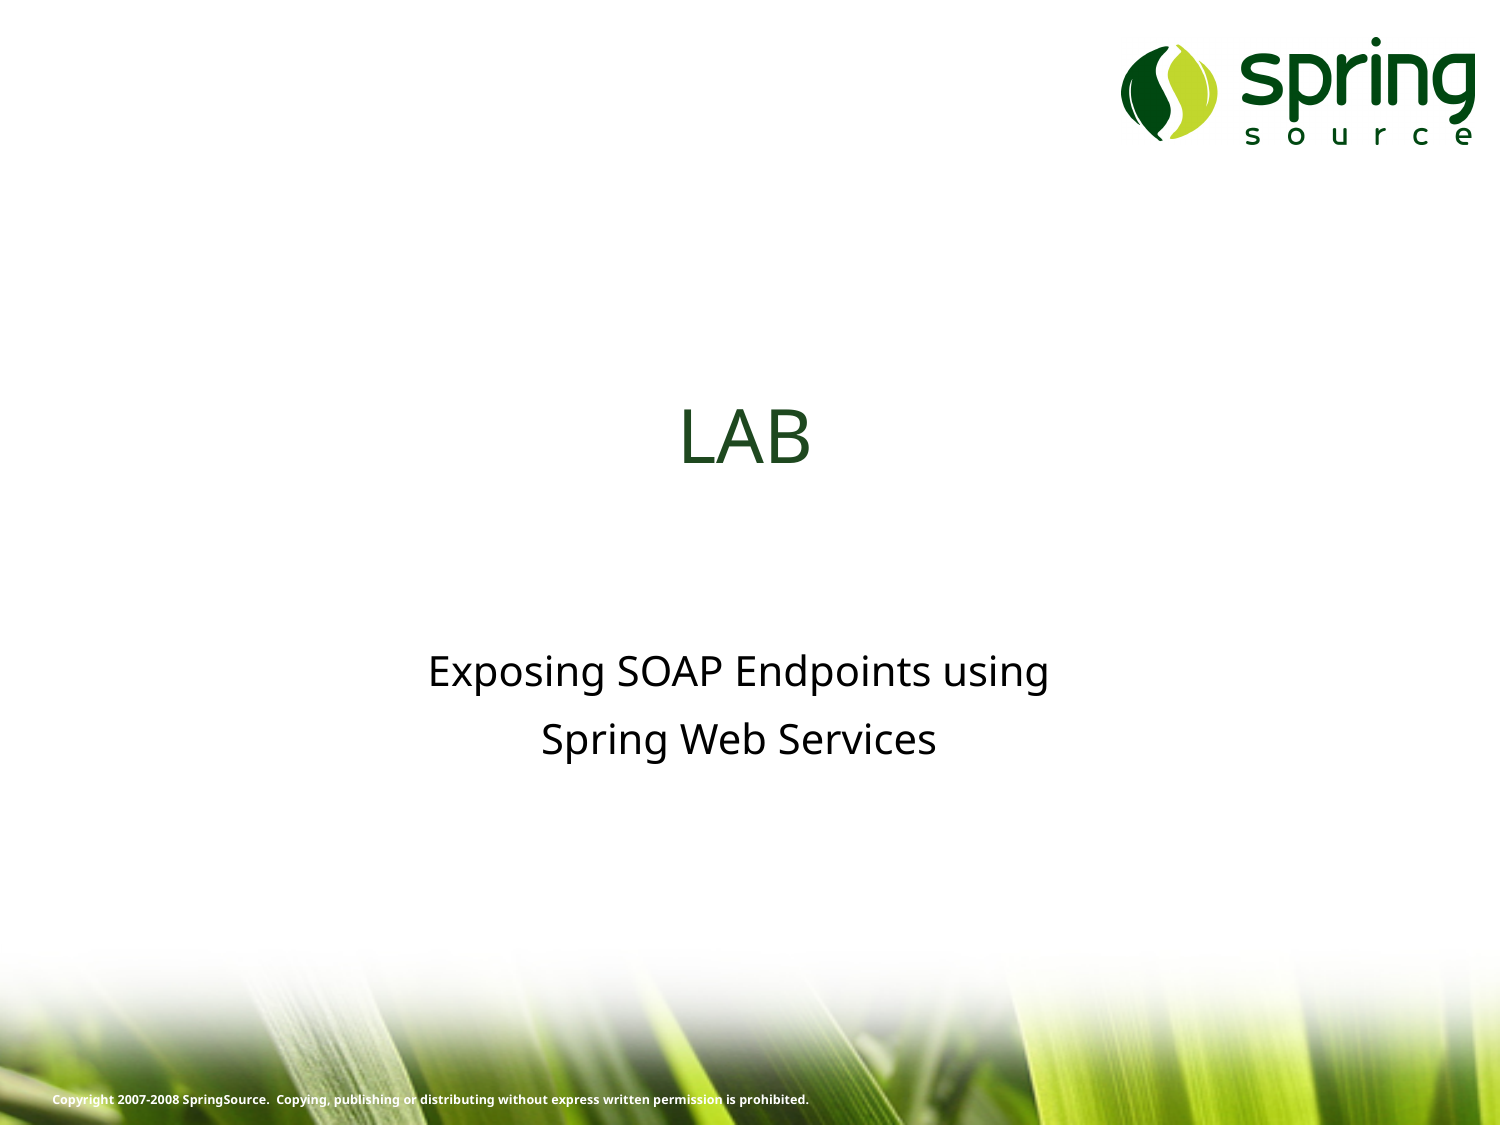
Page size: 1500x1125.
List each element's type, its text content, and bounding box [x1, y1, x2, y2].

subtitle Exposing SOAP Endpoints using Spring Web Services [214, 499, 1265, 788]
picture [1121, 37, 1475, 145]
title LAB [107, 340, 1383, 529]
picture [0, 944, 1500, 1125]
